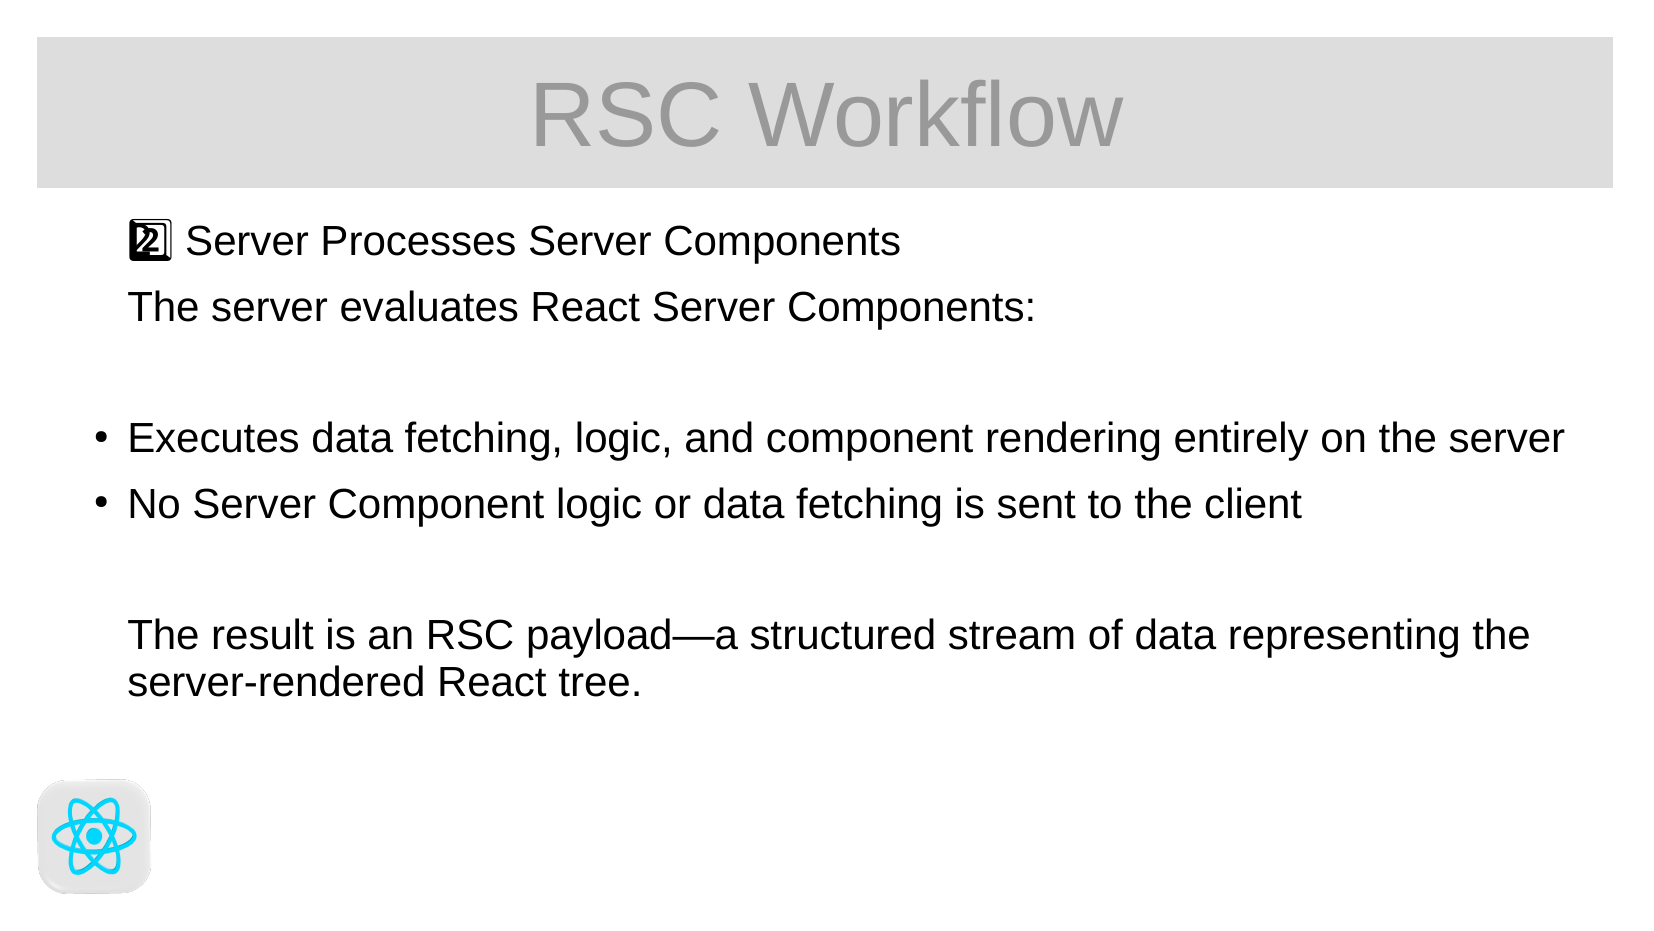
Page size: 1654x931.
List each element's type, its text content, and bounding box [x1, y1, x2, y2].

text_box [37, 37, 82, 188]
text_box [1571, 37, 1613, 188]
list 2️⃣ Server Processes Server Components The server evaluates React Server Components: Executes data fetching, logic, and component rendering entirely on the server No Server Component logic or data fetching is sent to the client The result is an RSC payload—a structured stream of data representing the server-rendered React tree. [82, 217, 1571, 758]
picture [0, 742, 188, 931]
title RSC Workflow [82, 37, 1571, 193]
